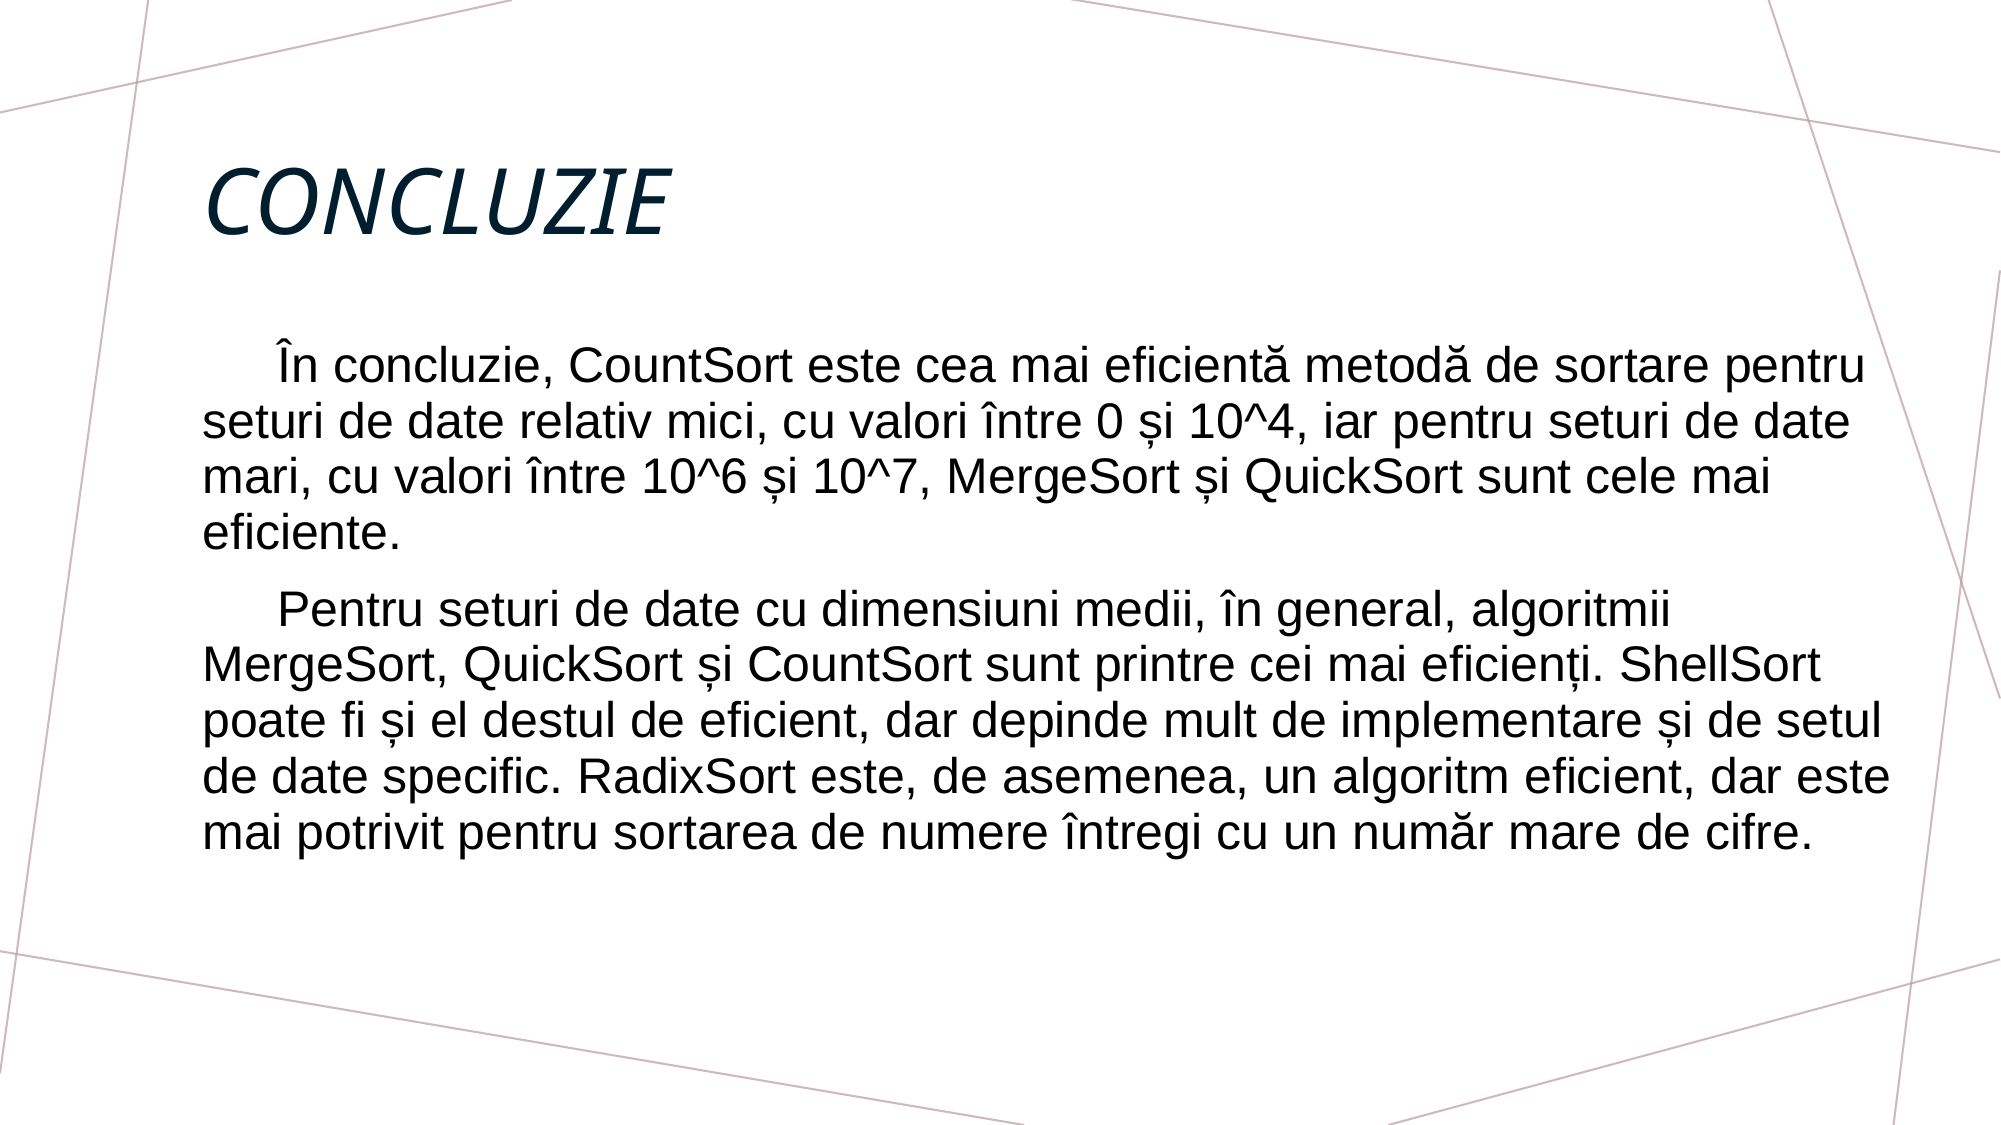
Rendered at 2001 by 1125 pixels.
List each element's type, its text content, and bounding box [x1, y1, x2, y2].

title concluzie [187, 87, 1813, 315]
list În concluzie, CountSort este cea mai eficientă metodă de sortare pentru seturi de date relativ mici, cu valori între 0 și 10^4, iar pentru seturi de date mari, cu valori între 10^6 și 10^7, MergeSort și QuickSort sunt cele mai eficiente. Pentru seturi de date cu dimensiuni medii, în general, algoritmii MergeSort, QuickSort și CountSort sunt printre cei mai eficienți. ShellSort poate fi și el destul de eficient, dar depinde mult de implementare și de setul de date specific. RadixSort este, de asemenea, un algoritm eficient, dar este mai potrivit pentru sortarea de numere întregi cu un număr mare de cifre. [187, 329, 1943, 990]
